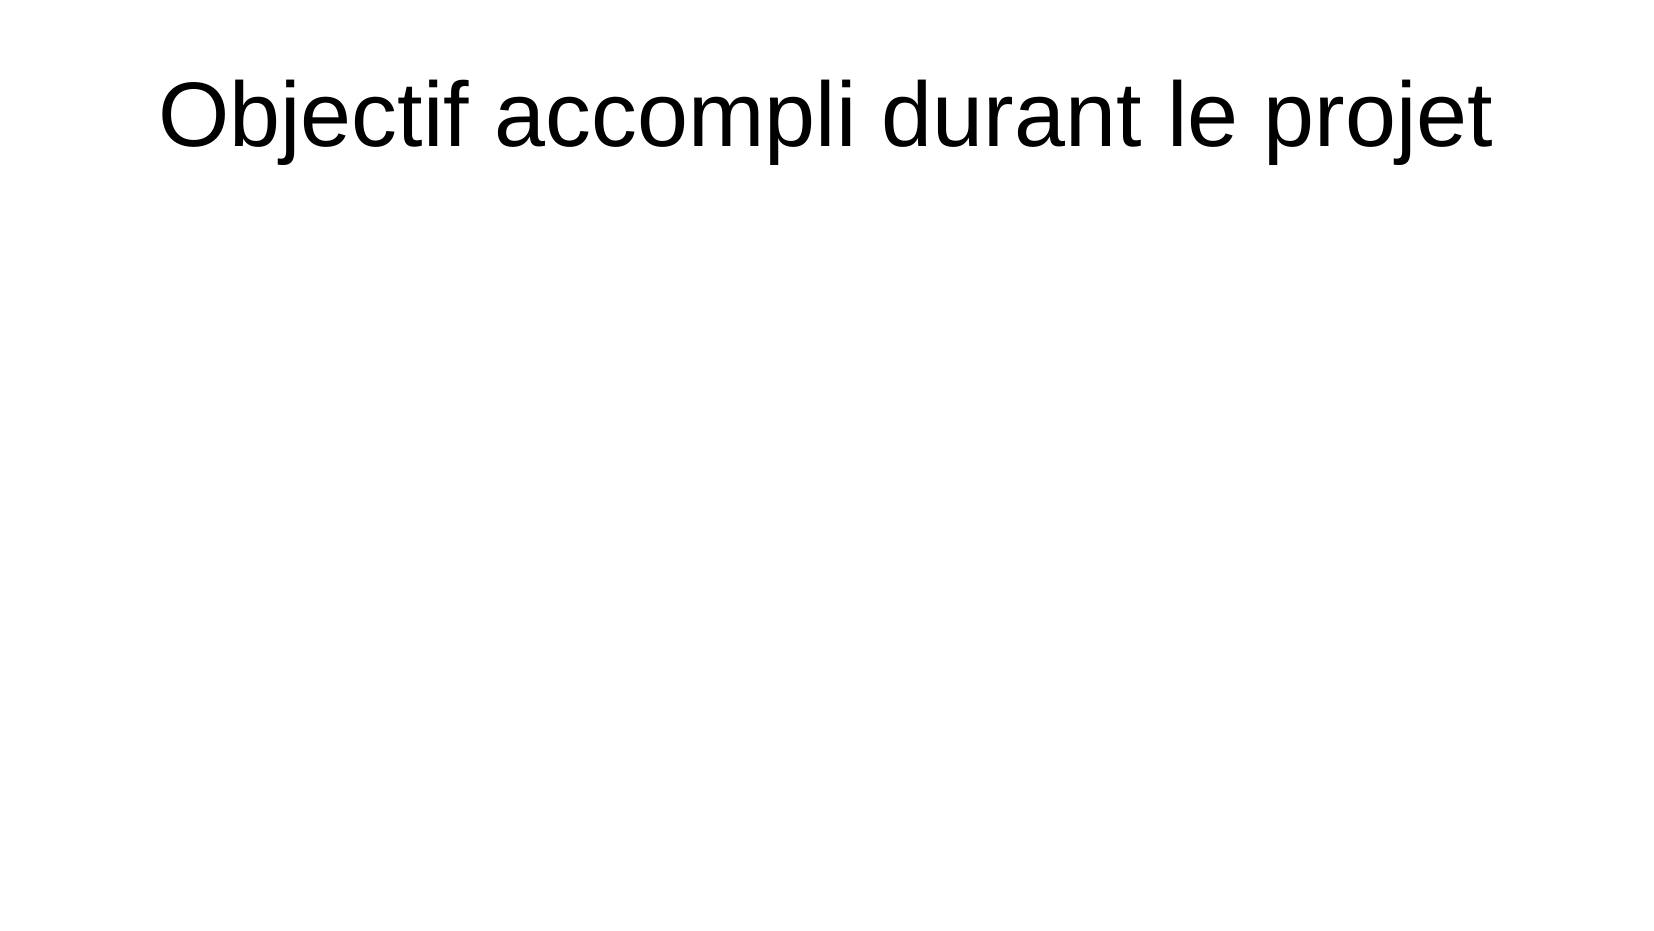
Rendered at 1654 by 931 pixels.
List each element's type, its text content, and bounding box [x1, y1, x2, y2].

title Objectif accompli durant le projet [82, 37, 1571, 193]
